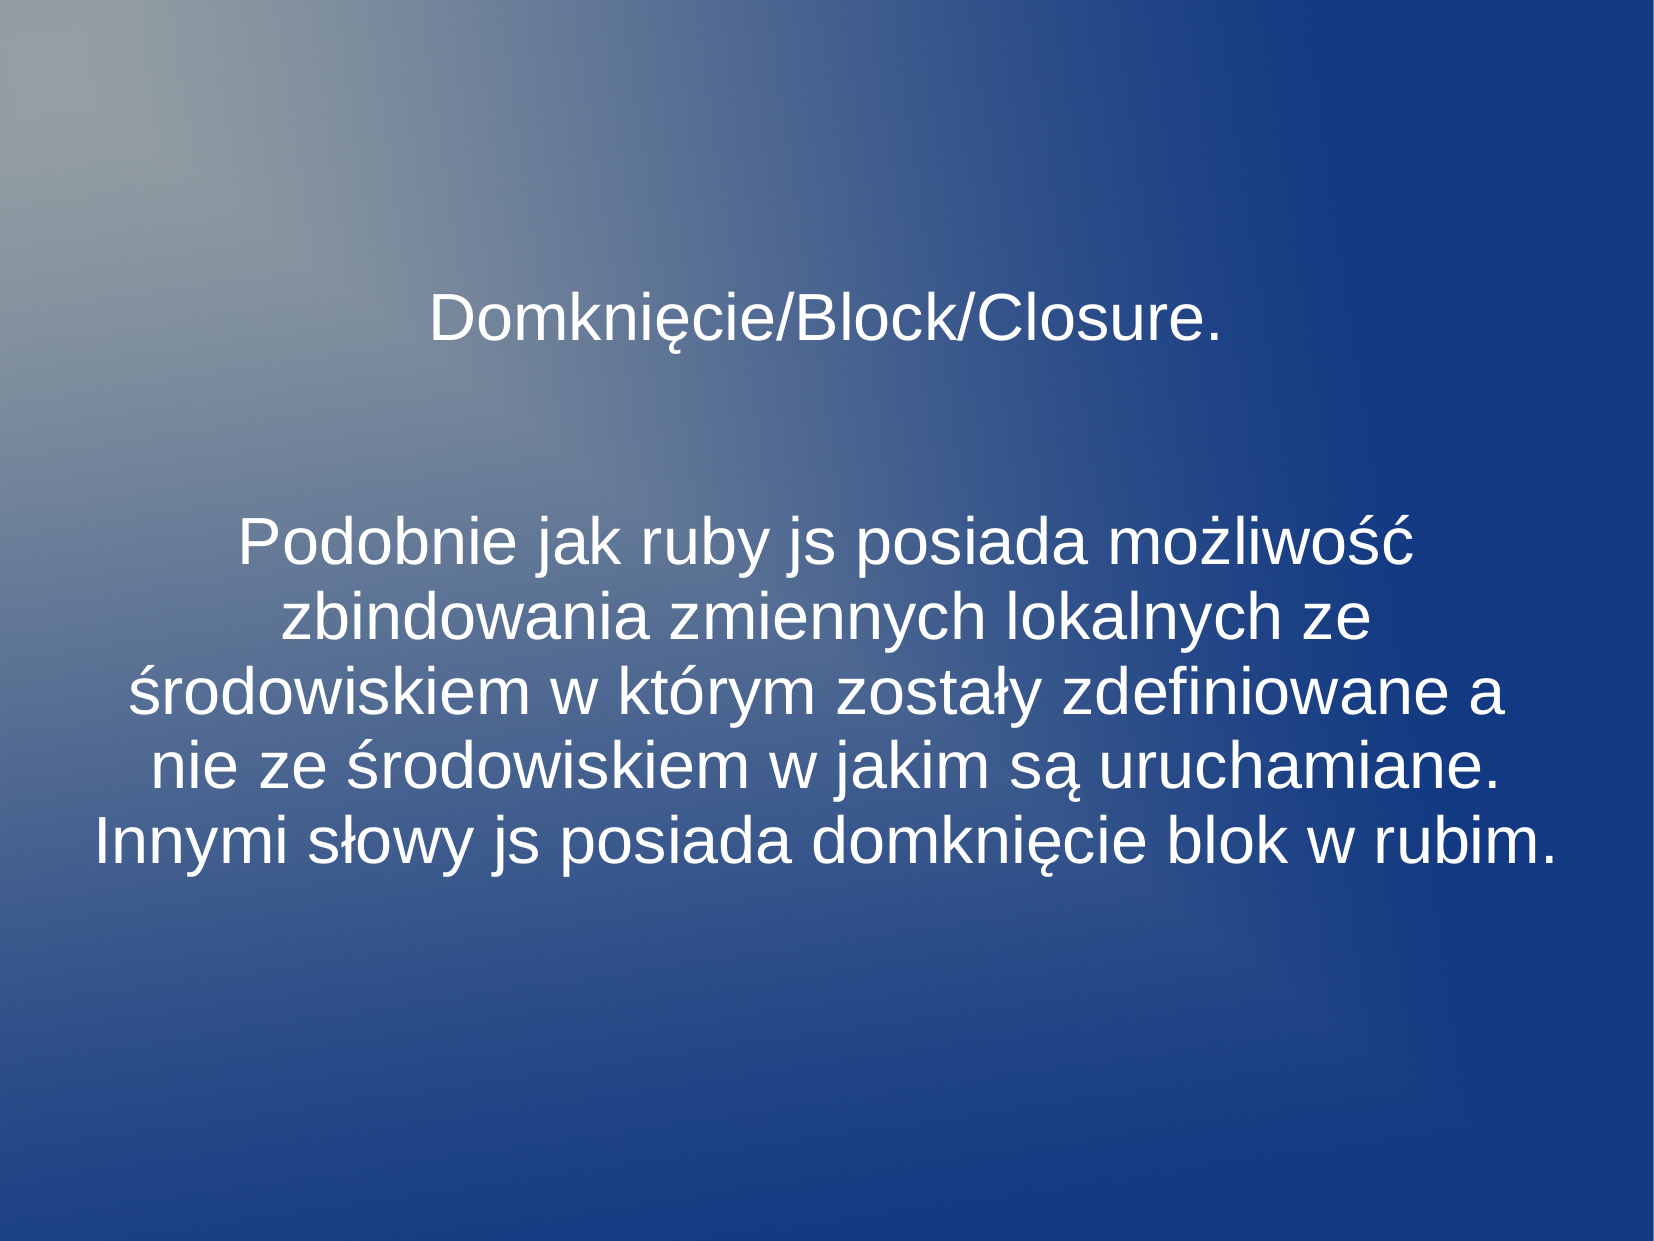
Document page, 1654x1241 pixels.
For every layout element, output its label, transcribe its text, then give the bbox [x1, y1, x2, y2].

subtitle Domknięcie/Block/Closure. Podobnie jak ruby js posiada możliwość zbindowania zmiennych lokalnych ze środowiskiem w którym zostały zdefiniowane a nie ze środowiskiem w jakim są uruchamiane. Innymi słowy js posiada domknięcie blok w rubim. [82, 49, 1571, 1109]
picture [0, 0, 1654, 1241]
